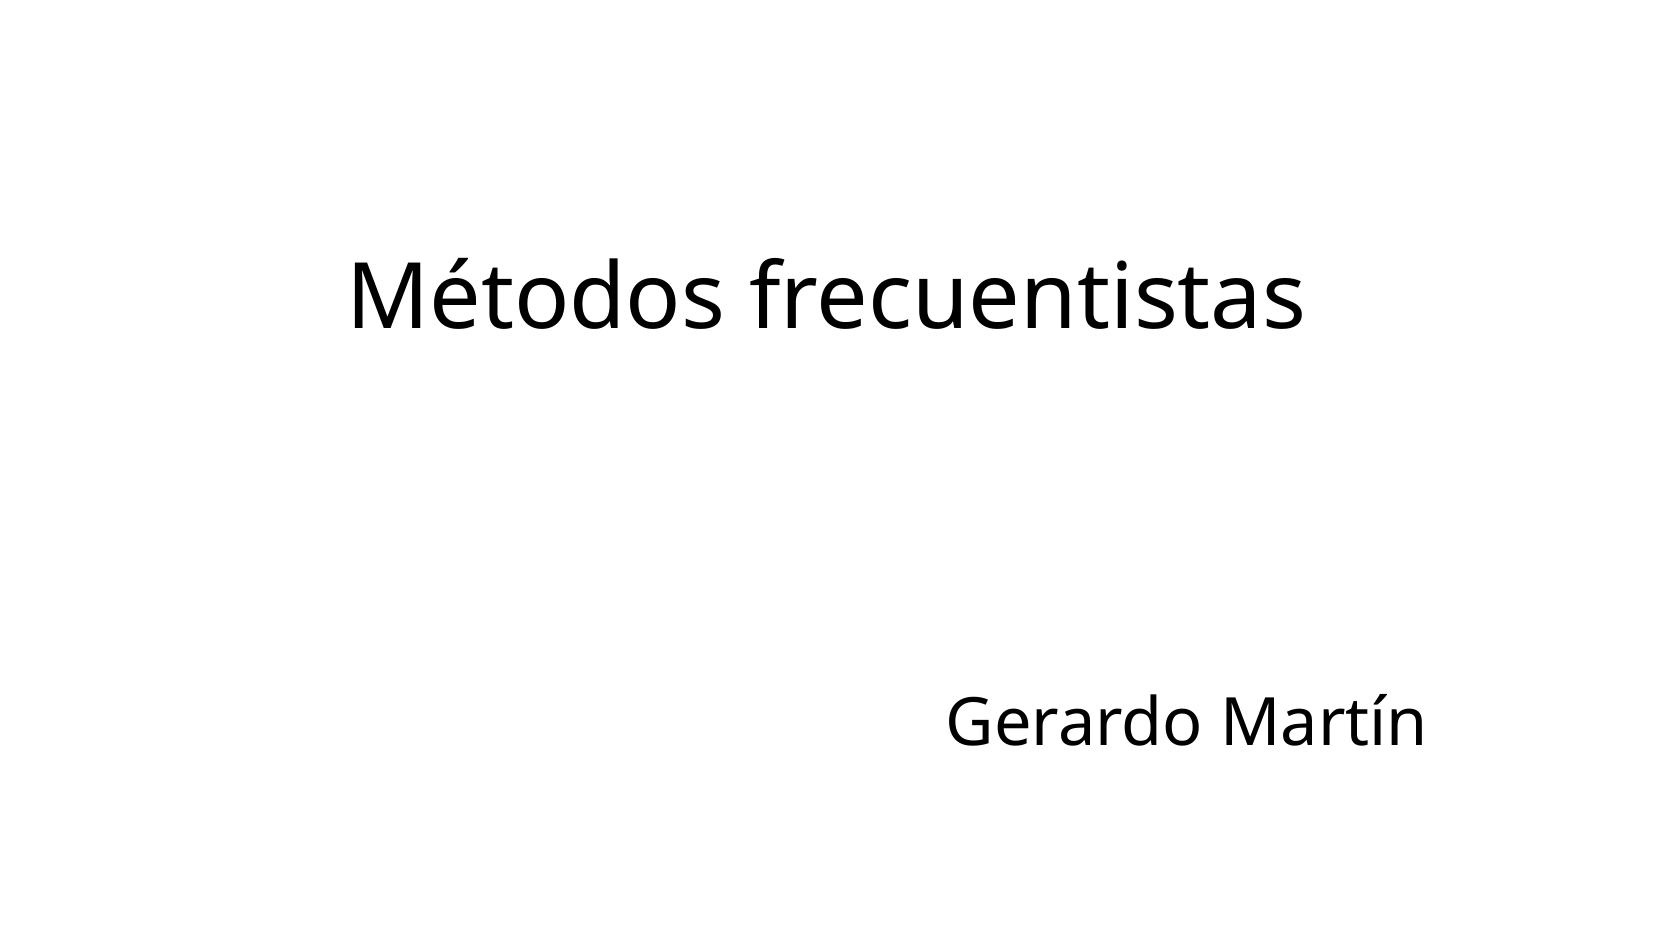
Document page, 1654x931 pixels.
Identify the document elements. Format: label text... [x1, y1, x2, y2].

subtitle Gerardo Martín [838, 648, 1536, 792]
title Métodos frecuentistas [82, 200, 1571, 385]
